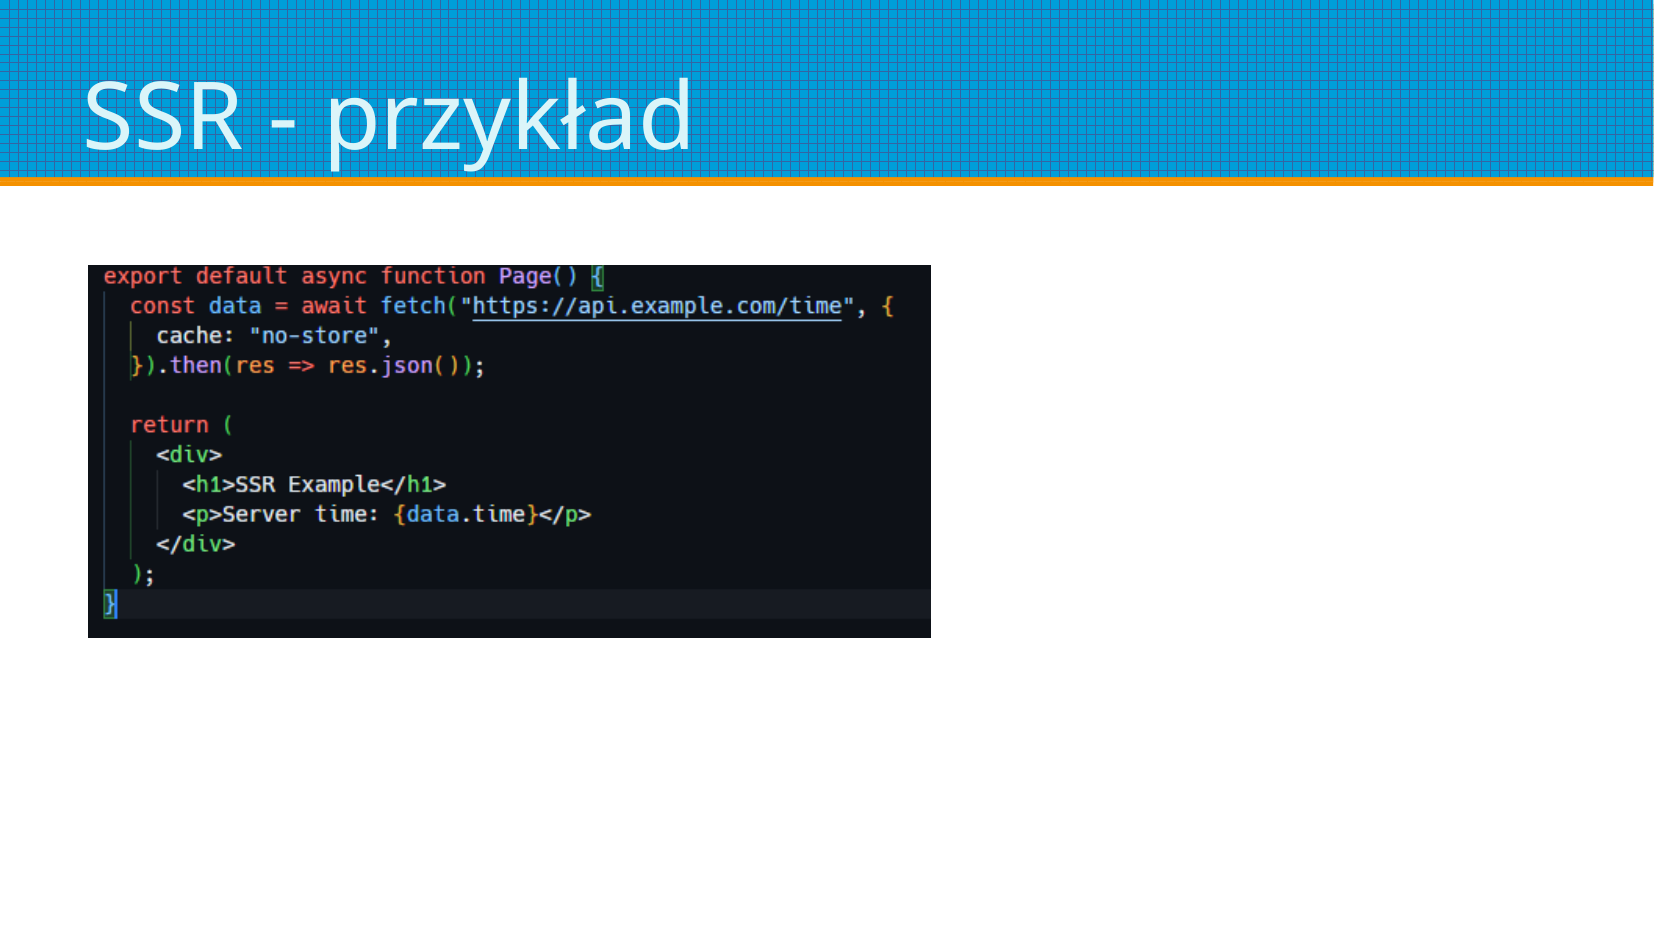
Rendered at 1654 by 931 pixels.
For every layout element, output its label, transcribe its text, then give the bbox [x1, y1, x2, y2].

title SSR - przykład [82, 14, 1571, 178]
picture [88, 265, 931, 638]
